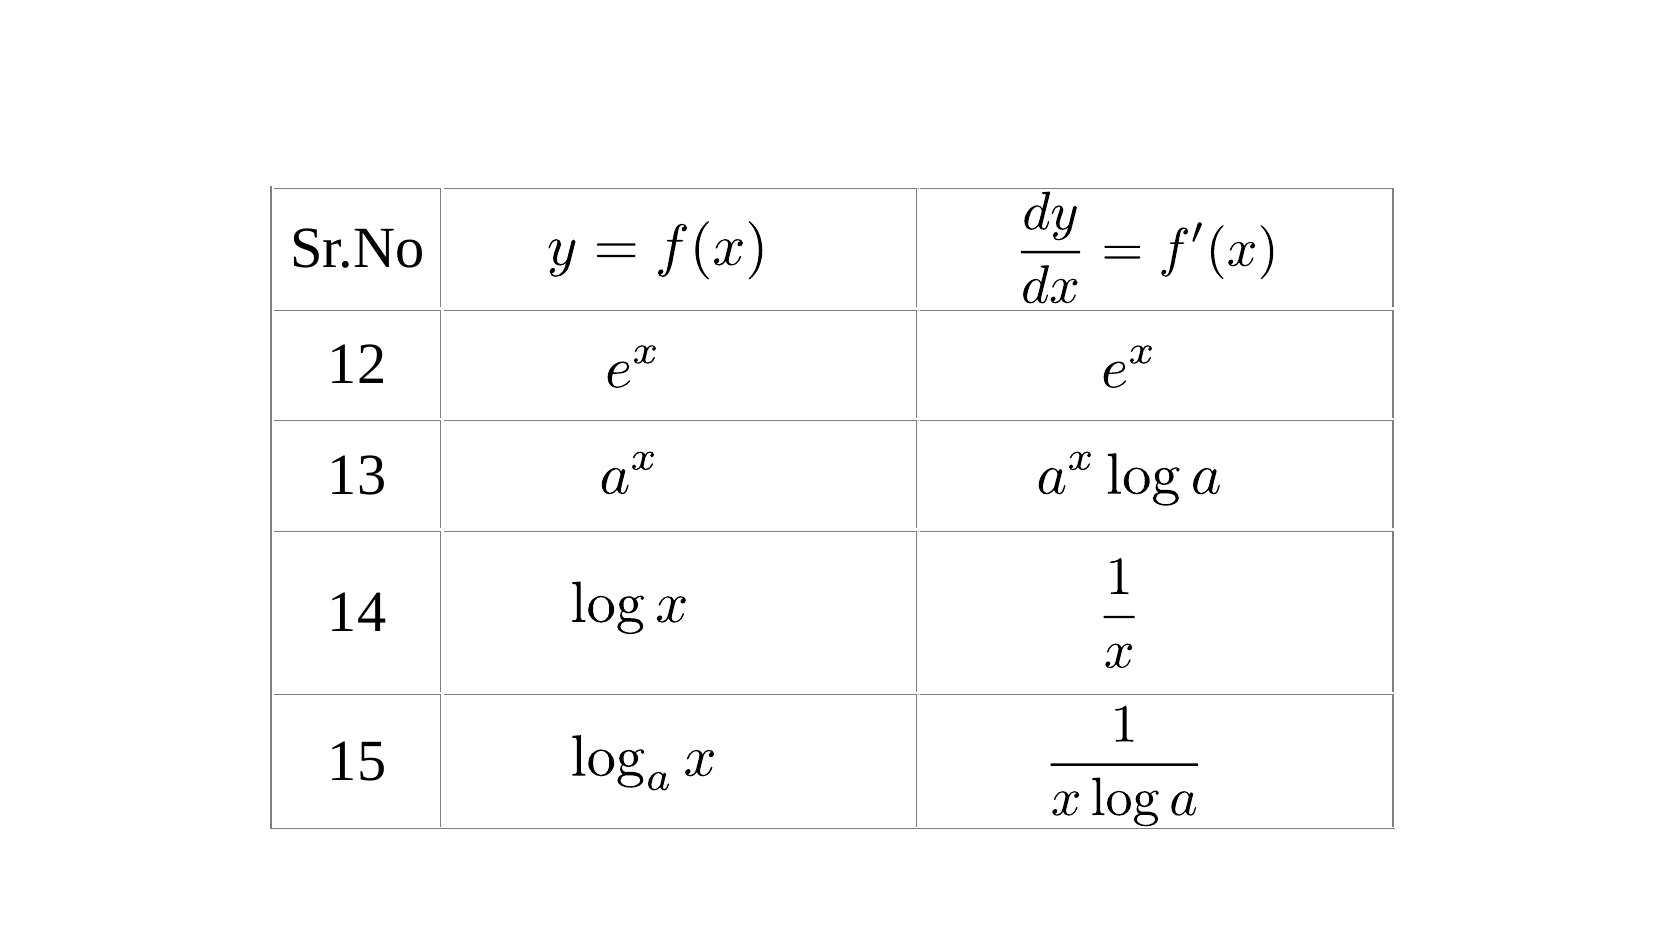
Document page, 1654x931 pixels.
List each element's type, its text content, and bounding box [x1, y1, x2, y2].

text_box [572, 735, 715, 791]
table_cell 12 [274, 311, 440, 418]
text_box [572, 581, 686, 635]
table_header [444, 189, 916, 307]
text_box [1038, 451, 1220, 506]
table_cell [920, 695, 1392, 826]
text_box [1103, 557, 1135, 669]
table_cell [444, 311, 916, 418]
text_box [1020, 191, 1274, 304]
text_box [607, 345, 656, 388]
table_cell [920, 311, 1392, 418]
table_cell [920, 532, 1392, 692]
table_header Sr.No [274, 189, 440, 307]
table_cell 15 [274, 695, 440, 826]
table_cell [444, 532, 916, 692]
text_box [601, 451, 655, 495]
text_box [1103, 345, 1152, 388]
text_box [1050, 705, 1198, 827]
table_cell 14 [274, 532, 440, 692]
table_cell [444, 421, 916, 528]
table_cell 13 [274, 421, 440, 528]
title [47, 37, 1607, 886]
table_cell [920, 421, 1392, 528]
text_box [548, 221, 763, 280]
table_header [920, 189, 1392, 307]
table_cell [444, 695, 916, 826]
